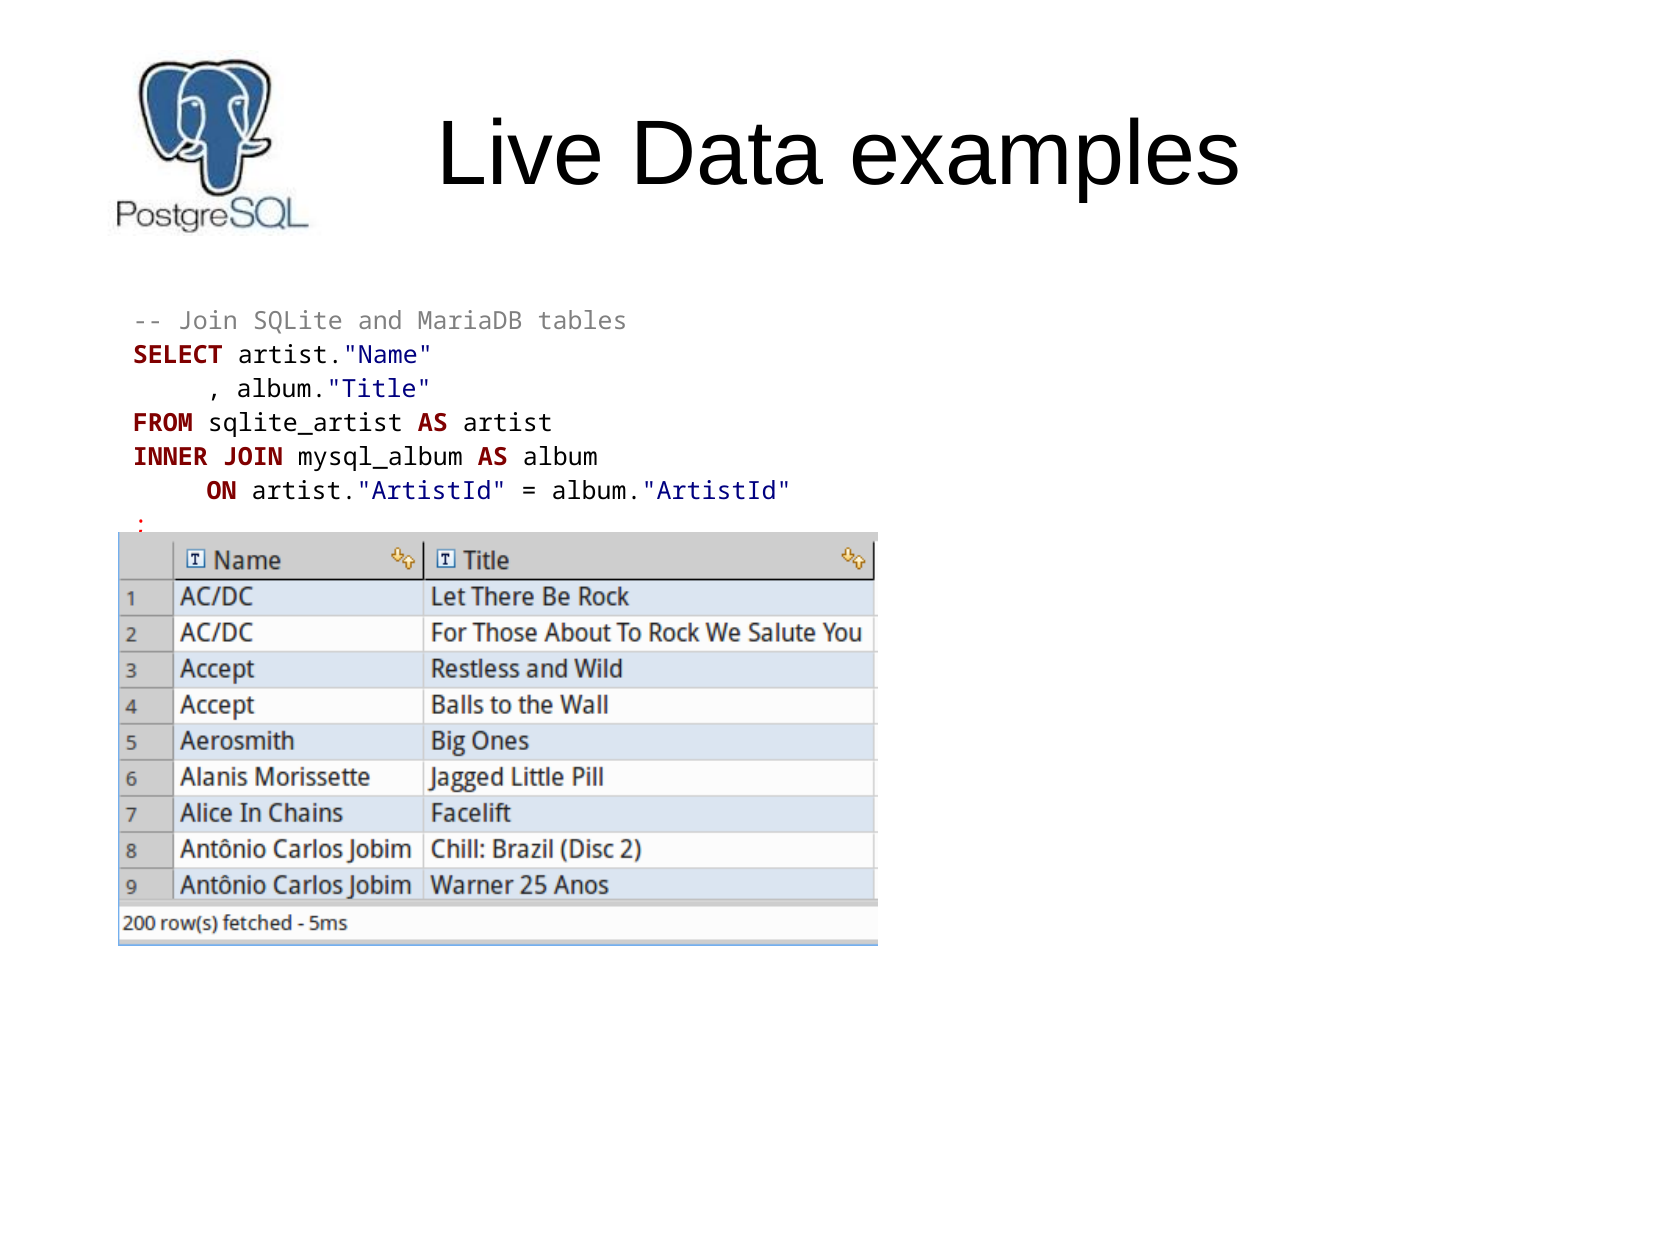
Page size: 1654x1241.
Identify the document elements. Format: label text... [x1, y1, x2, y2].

text_box -- Join SQLite and MariaDB tables SELECT artist."Name" , album."Title" FROM sqlite_artist AS artist INNER JOIN mysql_album AS album ON artist."ArtistId" = album."ArtistId" ; [118, 295, 1004, 545]
title Live Data examples [82, 49, 1571, 257]
picture [58, 50, 356, 237]
list [82, 290, 1538, 1010]
picture [118, 532, 878, 946]
